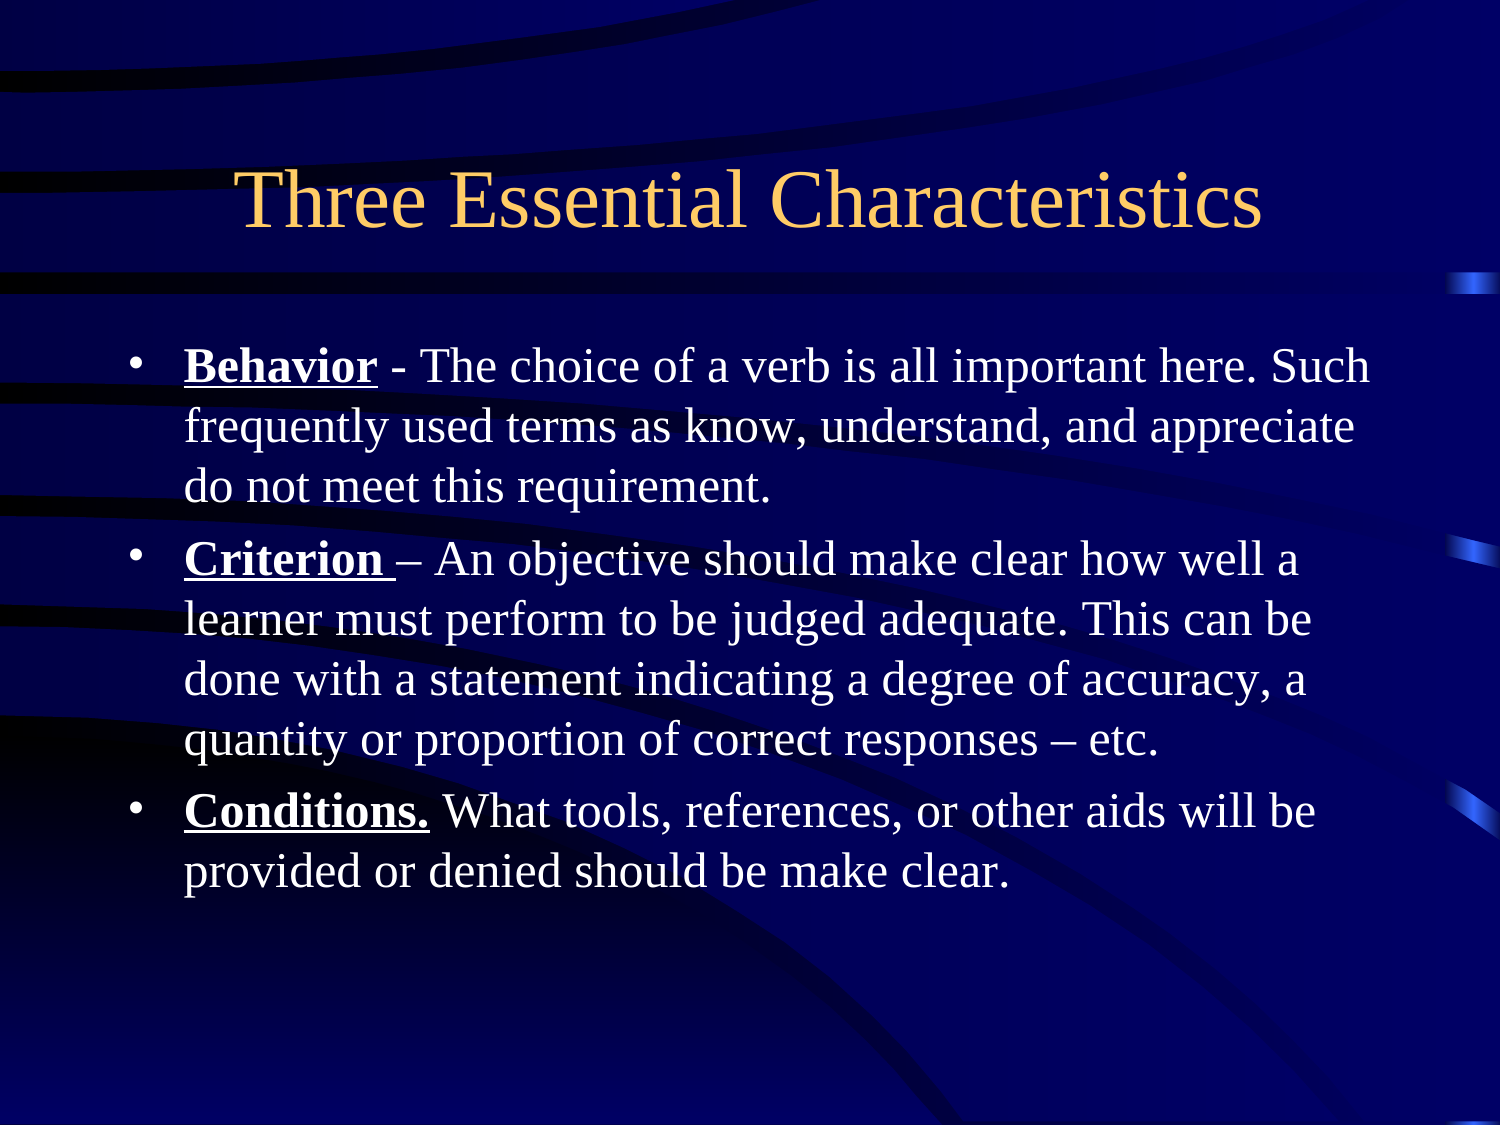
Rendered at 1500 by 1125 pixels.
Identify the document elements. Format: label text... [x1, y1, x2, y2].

title Three Essential Characteristics [112, 99, 1388, 288]
list Behavior - The choice of a verb is all important here. Such frequently used terms as know, understand, and appreciate do not meet this requirement. Criterion – An objective should make clear how well a learner must perform to be judged adequate. This can be done with a statement indicating a degree of accuracy, a quantity or proportion of correct responses – etc. Conditions. What tools, references, or other aids will be provided or denied should be make clear. [112, 324, 1388, 1000]
